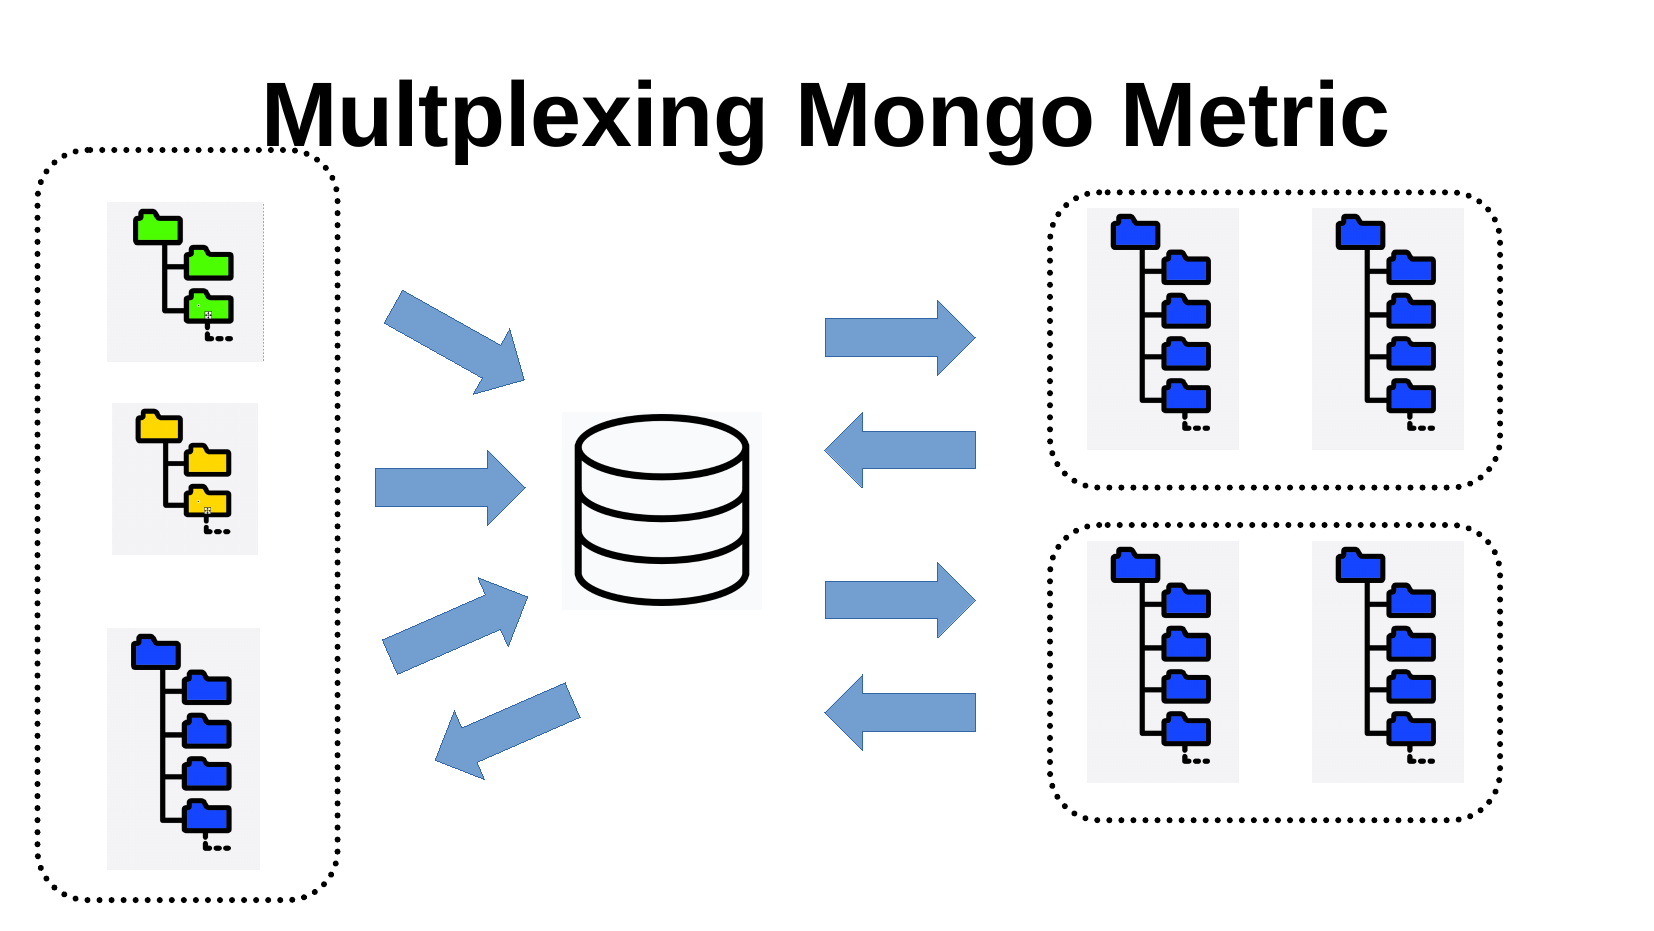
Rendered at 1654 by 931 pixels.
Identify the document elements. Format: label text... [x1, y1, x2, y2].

text_box [1050, 525, 1501, 821]
text_box [825, 300, 976, 376]
picture [562, 412, 762, 610]
text_box [384, 290, 525, 395]
text_box [382, 577, 528, 675]
picture [1087, 208, 1239, 451]
text_box [435, 682, 581, 780]
text_box [824, 412, 976, 488]
text_box [1050, 192, 1501, 488]
picture [1312, 541, 1464, 783]
picture [107, 628, 260, 870]
text_box [824, 674, 976, 751]
picture [107, 202, 264, 362]
text_box [825, 562, 976, 638]
text_box [375, 450, 526, 526]
picture [1312, 208, 1464, 451]
picture [1087, 541, 1239, 783]
picture [112, 403, 258, 555]
title Multplexing Mongo Metric [82, 37, 1571, 193]
text_box [37, 150, 338, 901]
